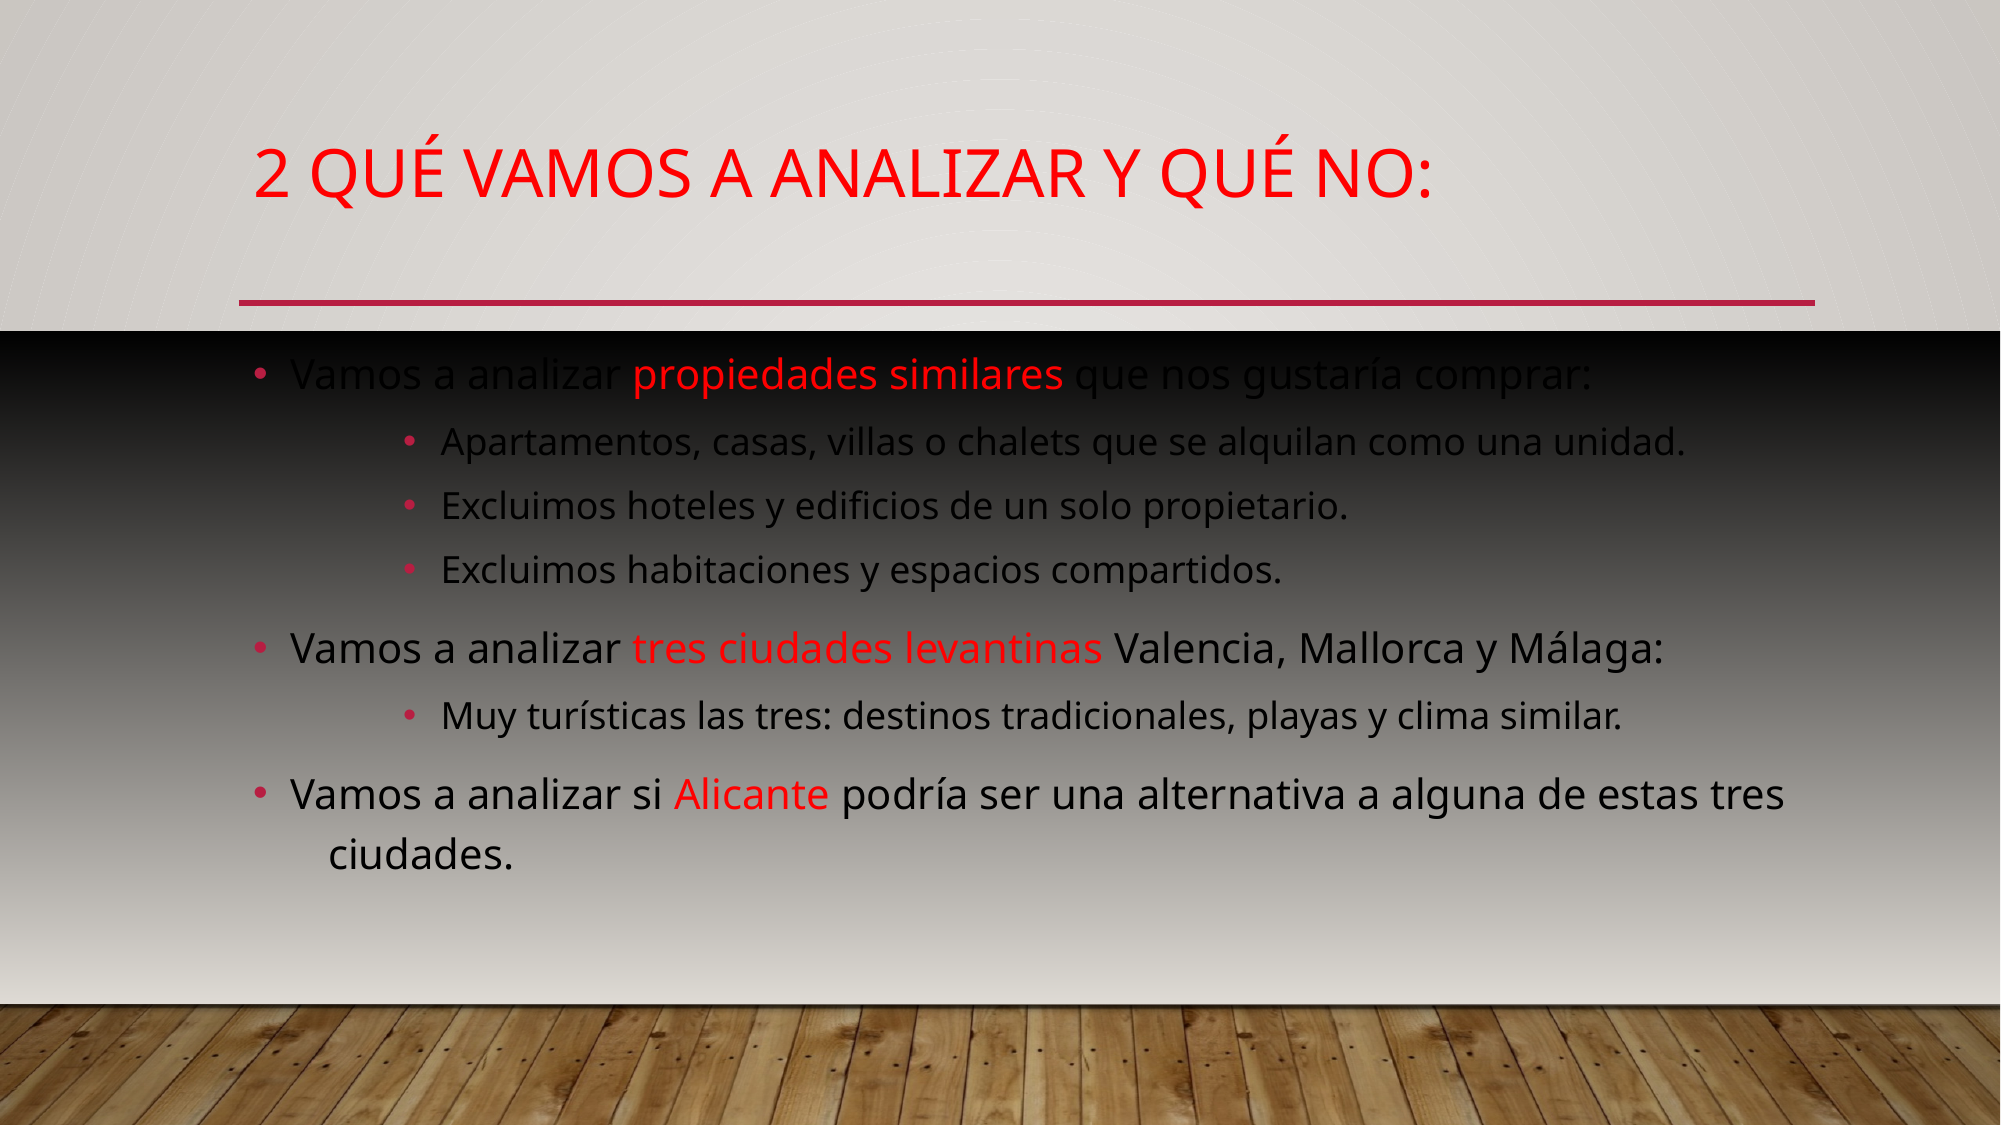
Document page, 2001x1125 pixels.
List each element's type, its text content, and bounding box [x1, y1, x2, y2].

title 2 Qué vamos a analizar y qué no: [238, 131, 1814, 305]
list Vamos a analizar propiedades similares que nos gustaría comprar: Apartamentos, casas, villas o chalets que se alquilan como una unidad. Excluimos hoteles y edificios de un solo propietario. Excluimos habitaciones y espacios compartidos. Vamos a analizar tres ciudades levantinas Valencia, Mallorca y Málaga: Muy turísticas las tres: destinos tradicionales, playas y clima similar. Vamos a analizar si Alicante podría ser una alternativa a alguna de estas tres ciudades. [238, 330, 1814, 897]
